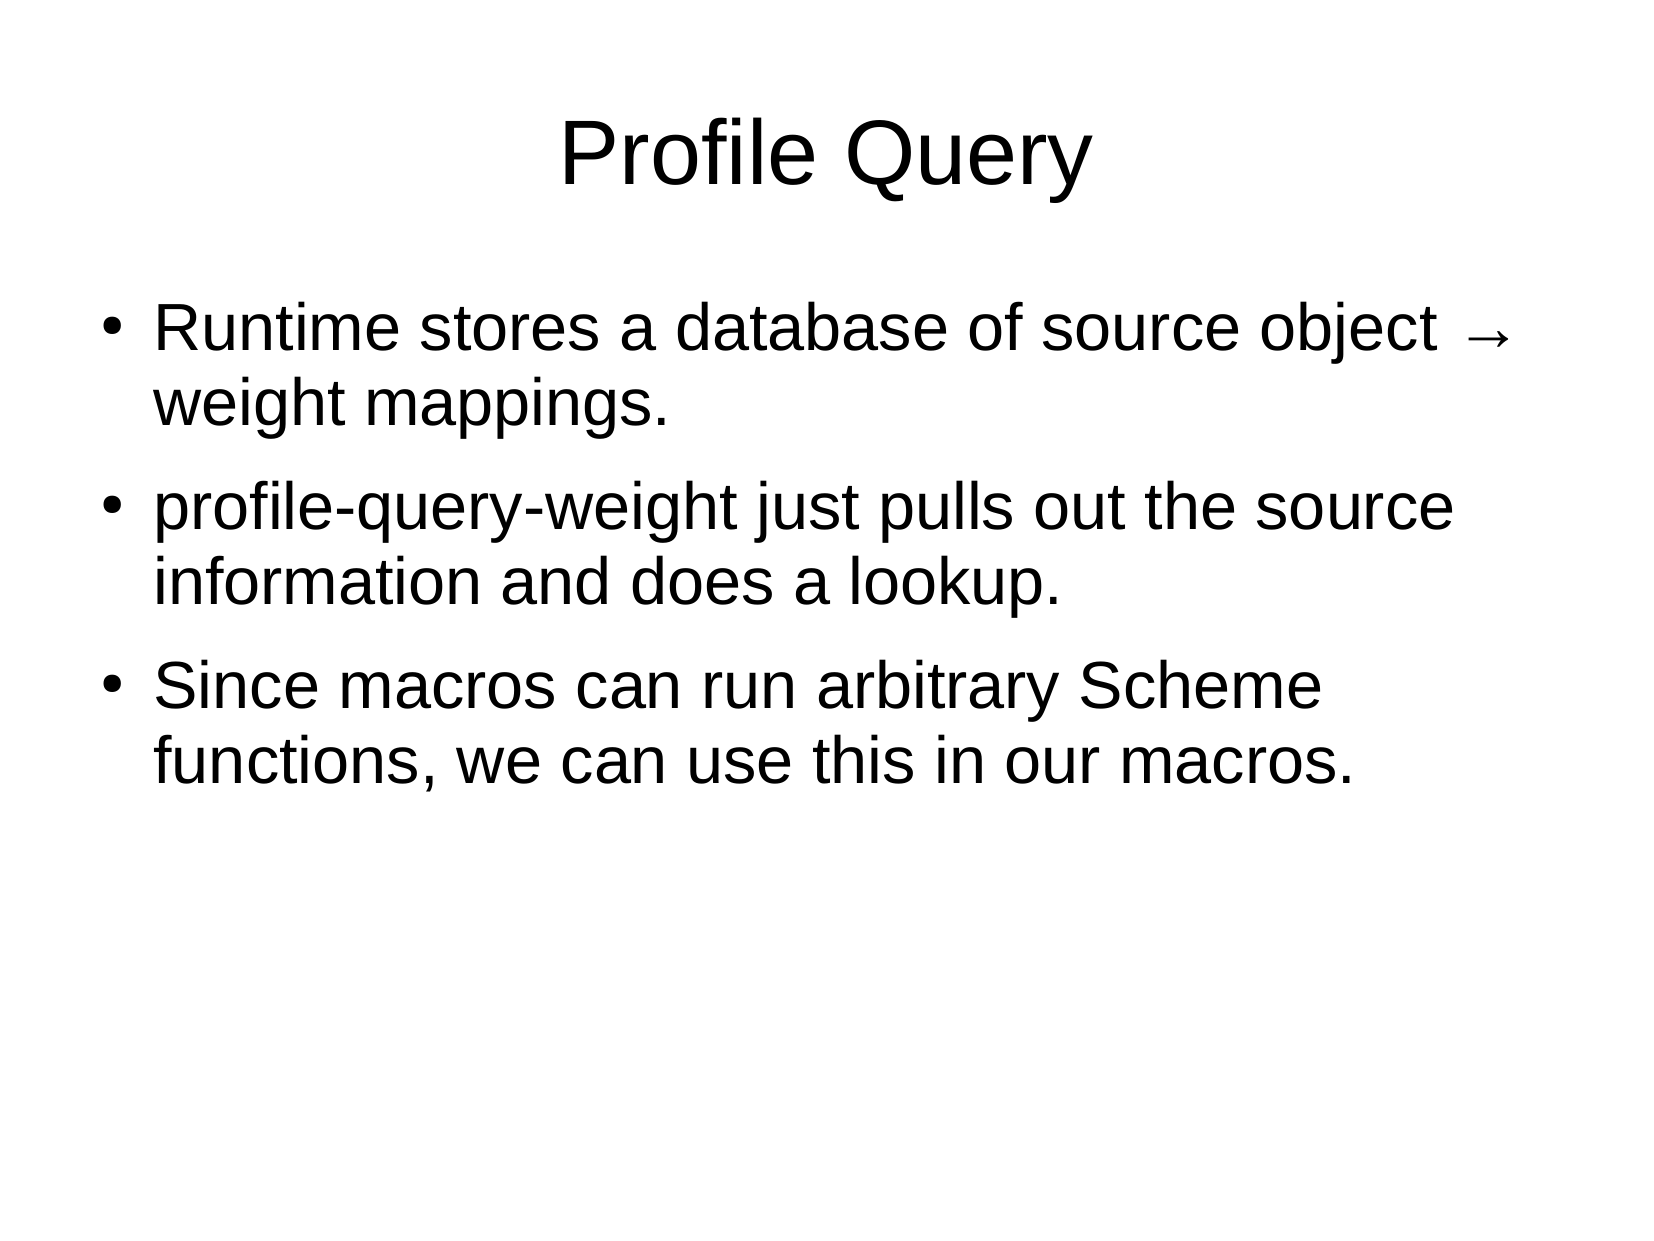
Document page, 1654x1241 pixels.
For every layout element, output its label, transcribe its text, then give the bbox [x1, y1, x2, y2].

list Runtime stores a database of source object → weight mappings. profile-query-weight just pulls out the source information and does a lookup. Since macros can run arbitrary Scheme functions, we can use this in our macros. [82, 290, 1571, 1010]
title Profile Query [82, 49, 1571, 257]
